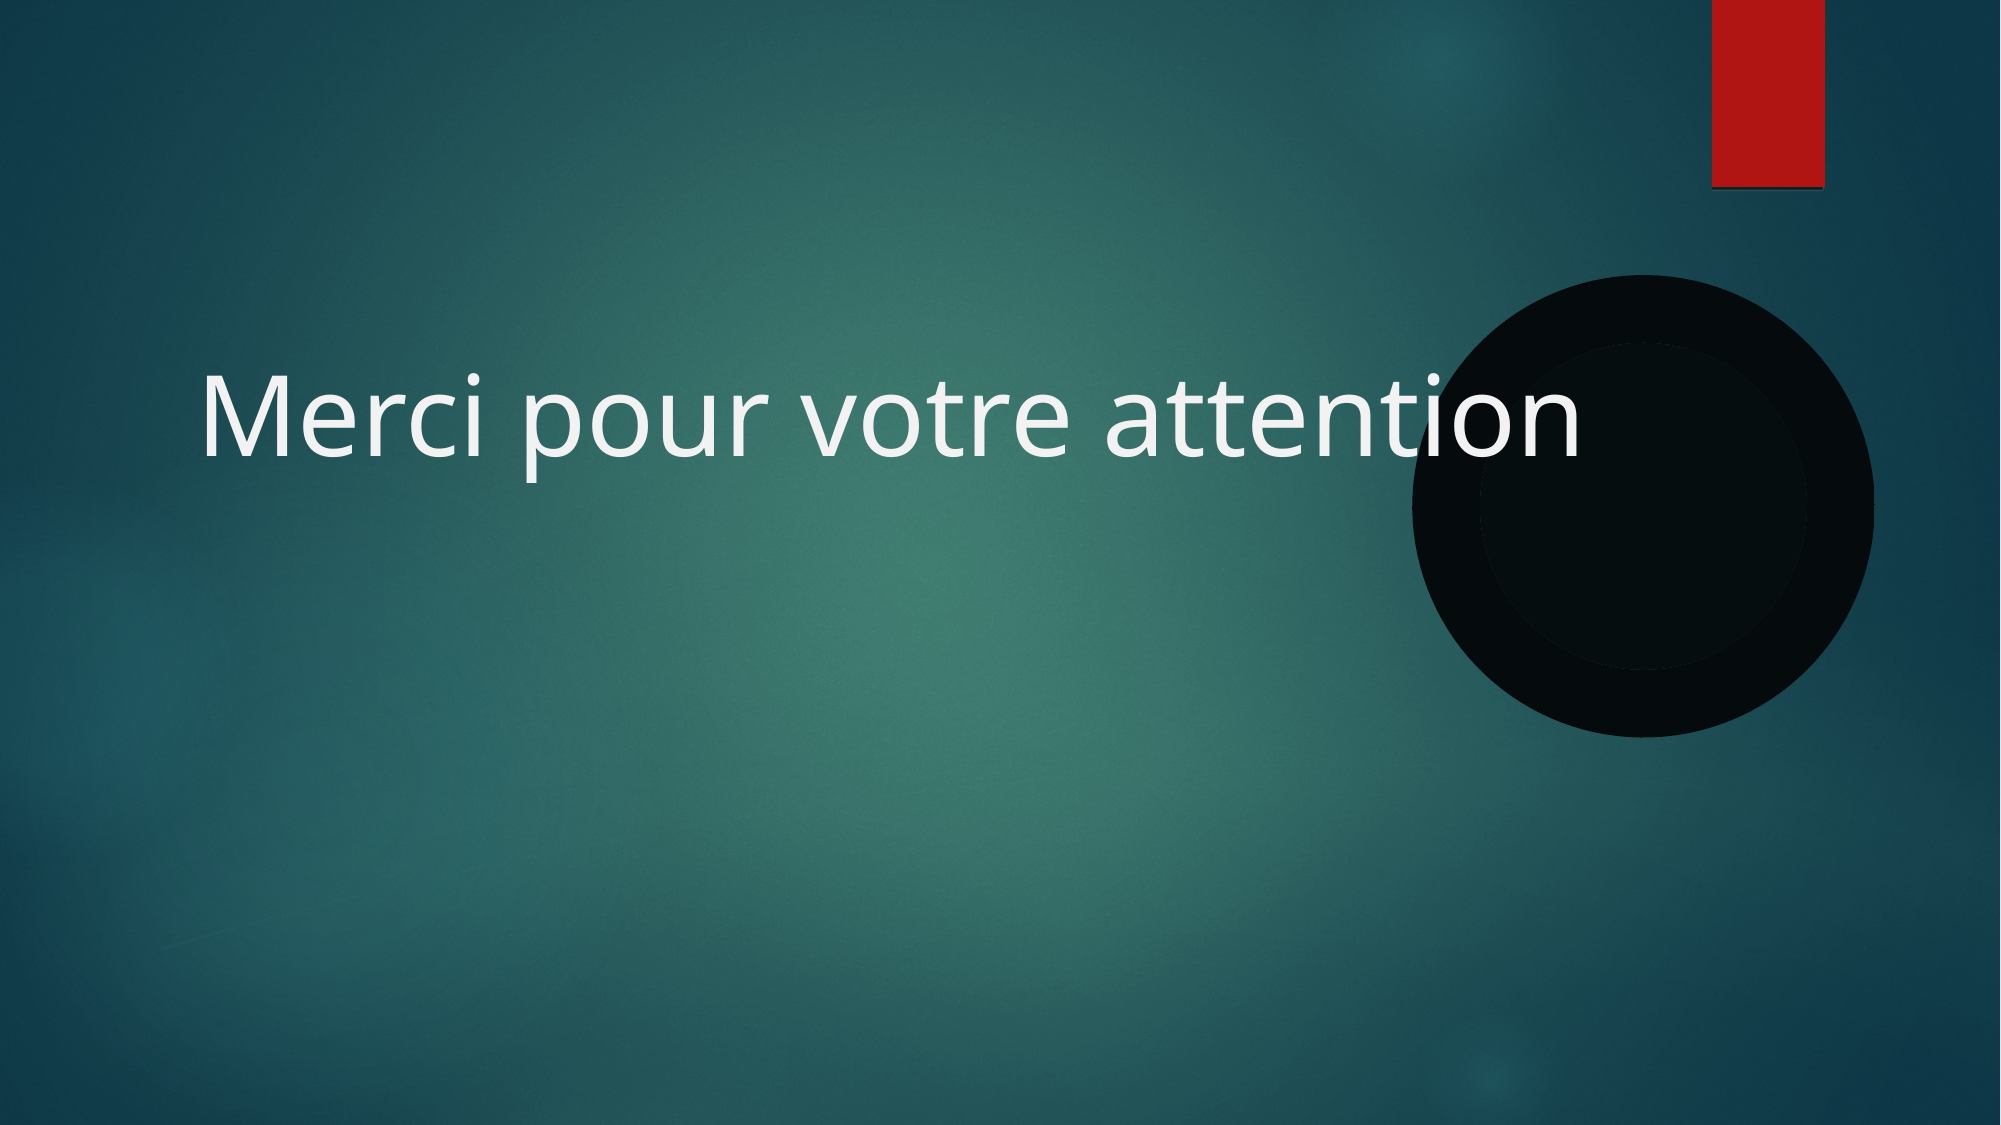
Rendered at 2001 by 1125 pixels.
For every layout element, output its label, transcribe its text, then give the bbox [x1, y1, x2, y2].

list Merci pour votre attention [181, 336, 1649, 1026]
